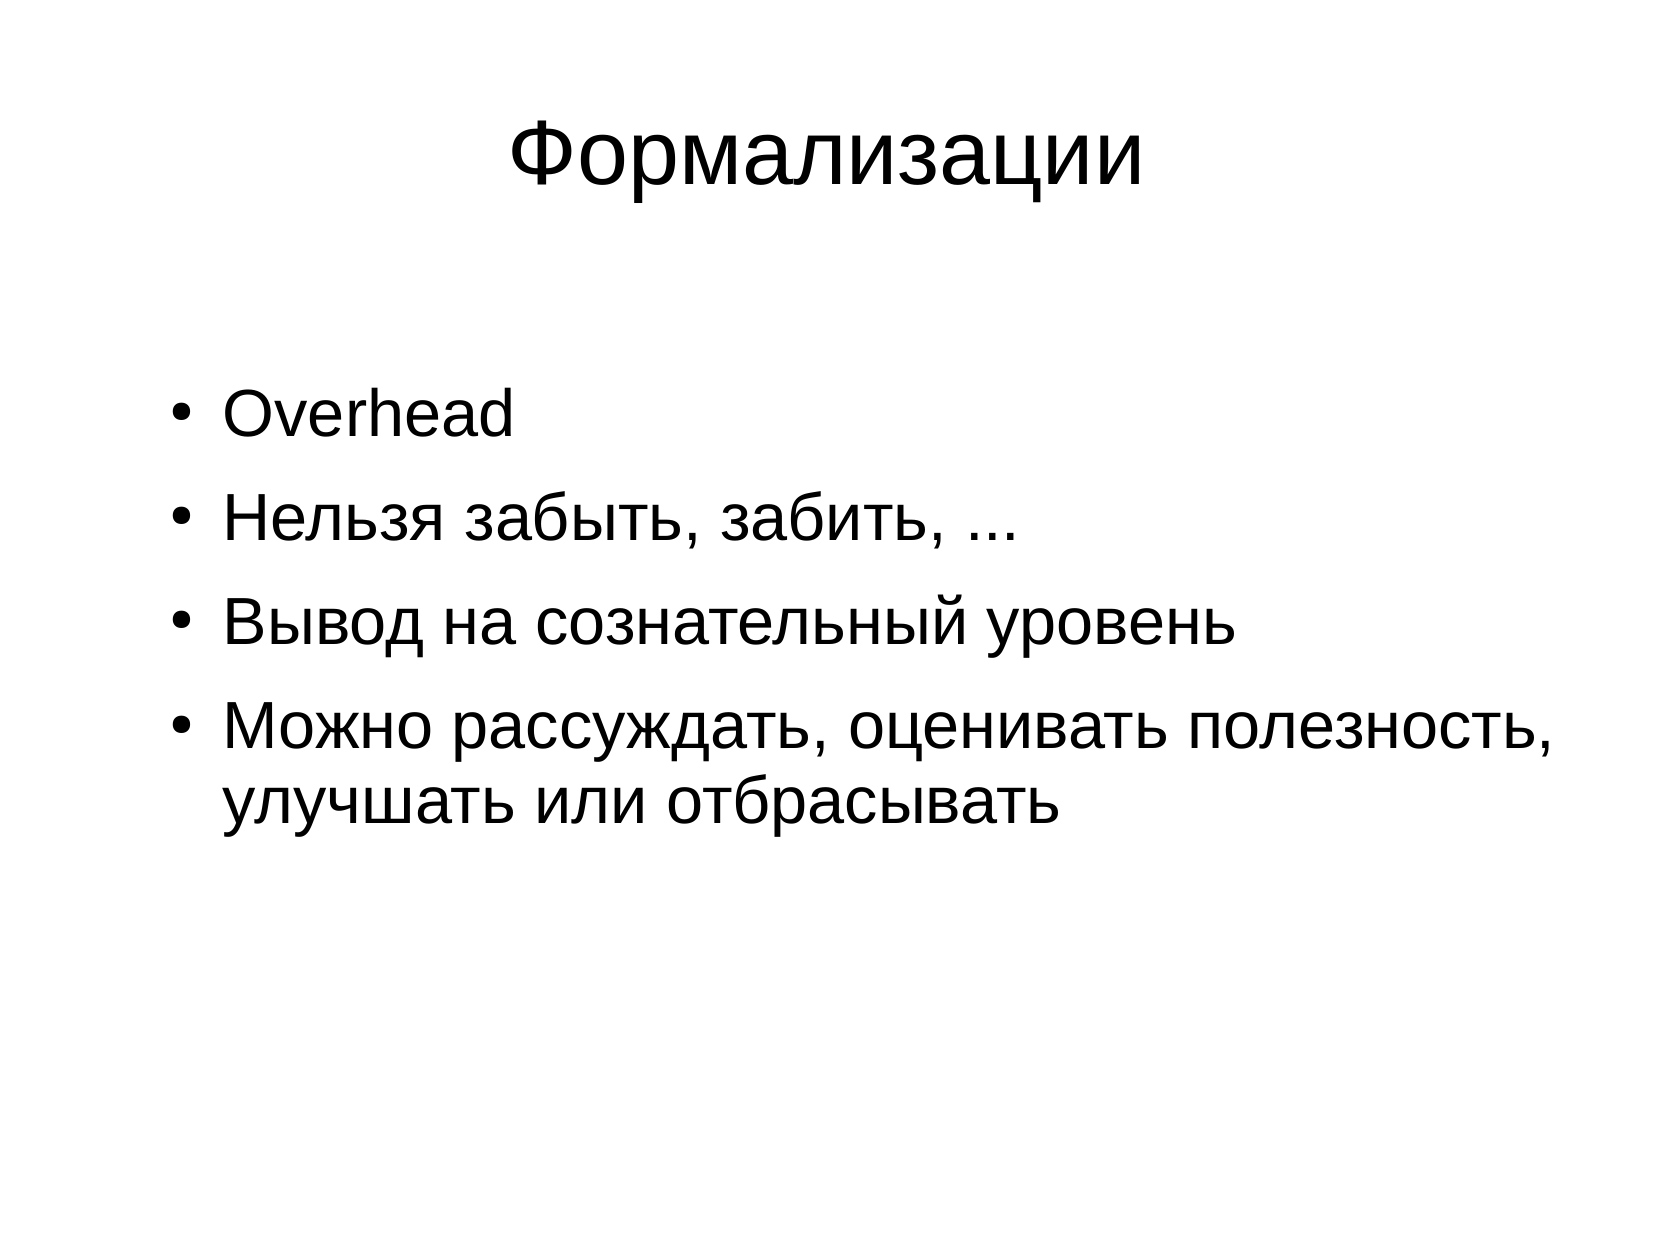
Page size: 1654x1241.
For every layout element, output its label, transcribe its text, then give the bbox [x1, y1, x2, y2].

title Формализации [82, 49, 1571, 257]
list Overhead Нельзя забыть, забить, ... Вывод на сознательный уровень Можно рассуждать, оценивать полезность, улучшать или отбрасывать [151, 375, 1607, 1096]
